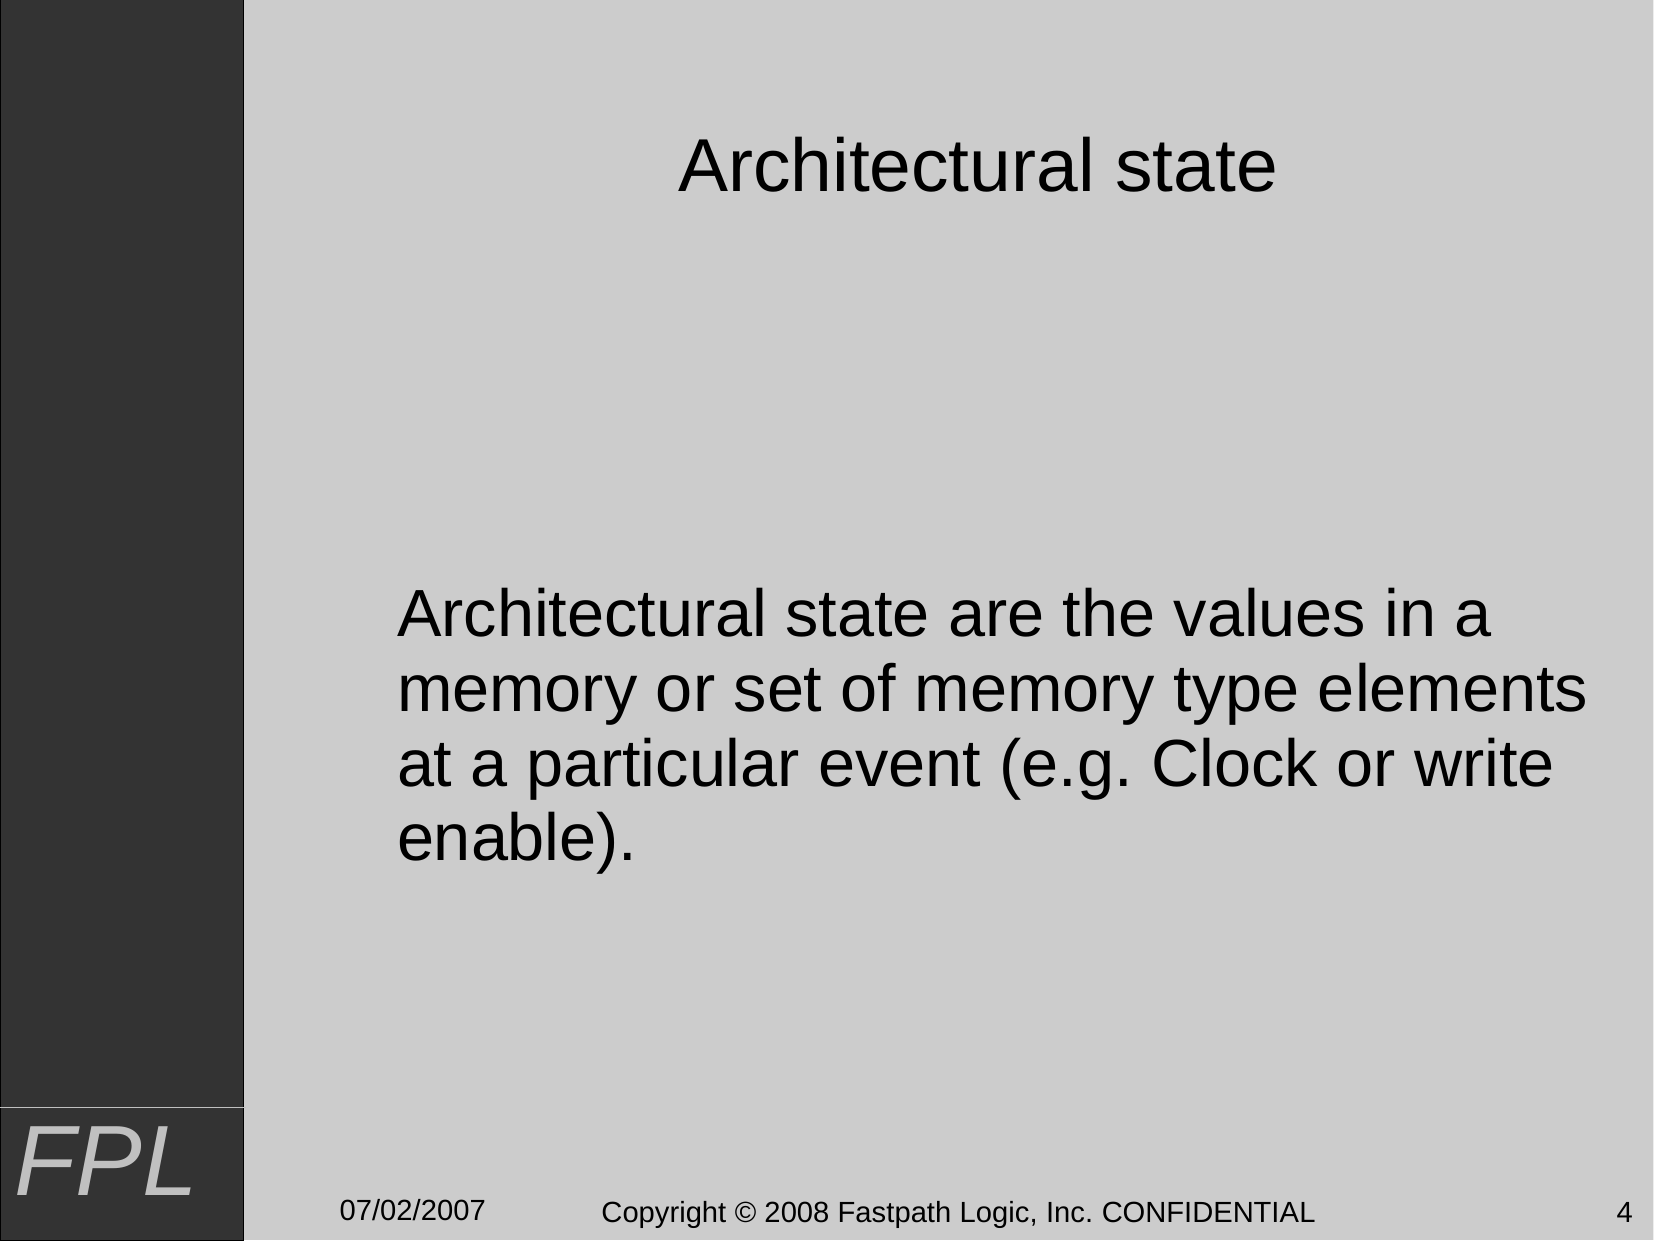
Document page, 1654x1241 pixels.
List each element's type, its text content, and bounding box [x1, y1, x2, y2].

subtitle Architectural state are the values in a memory or set of memory type elements at a particular event (e.g. Clock or write enable). [322, 272, 1634, 1179]
title Architectural state [426, 57, 1529, 272]
